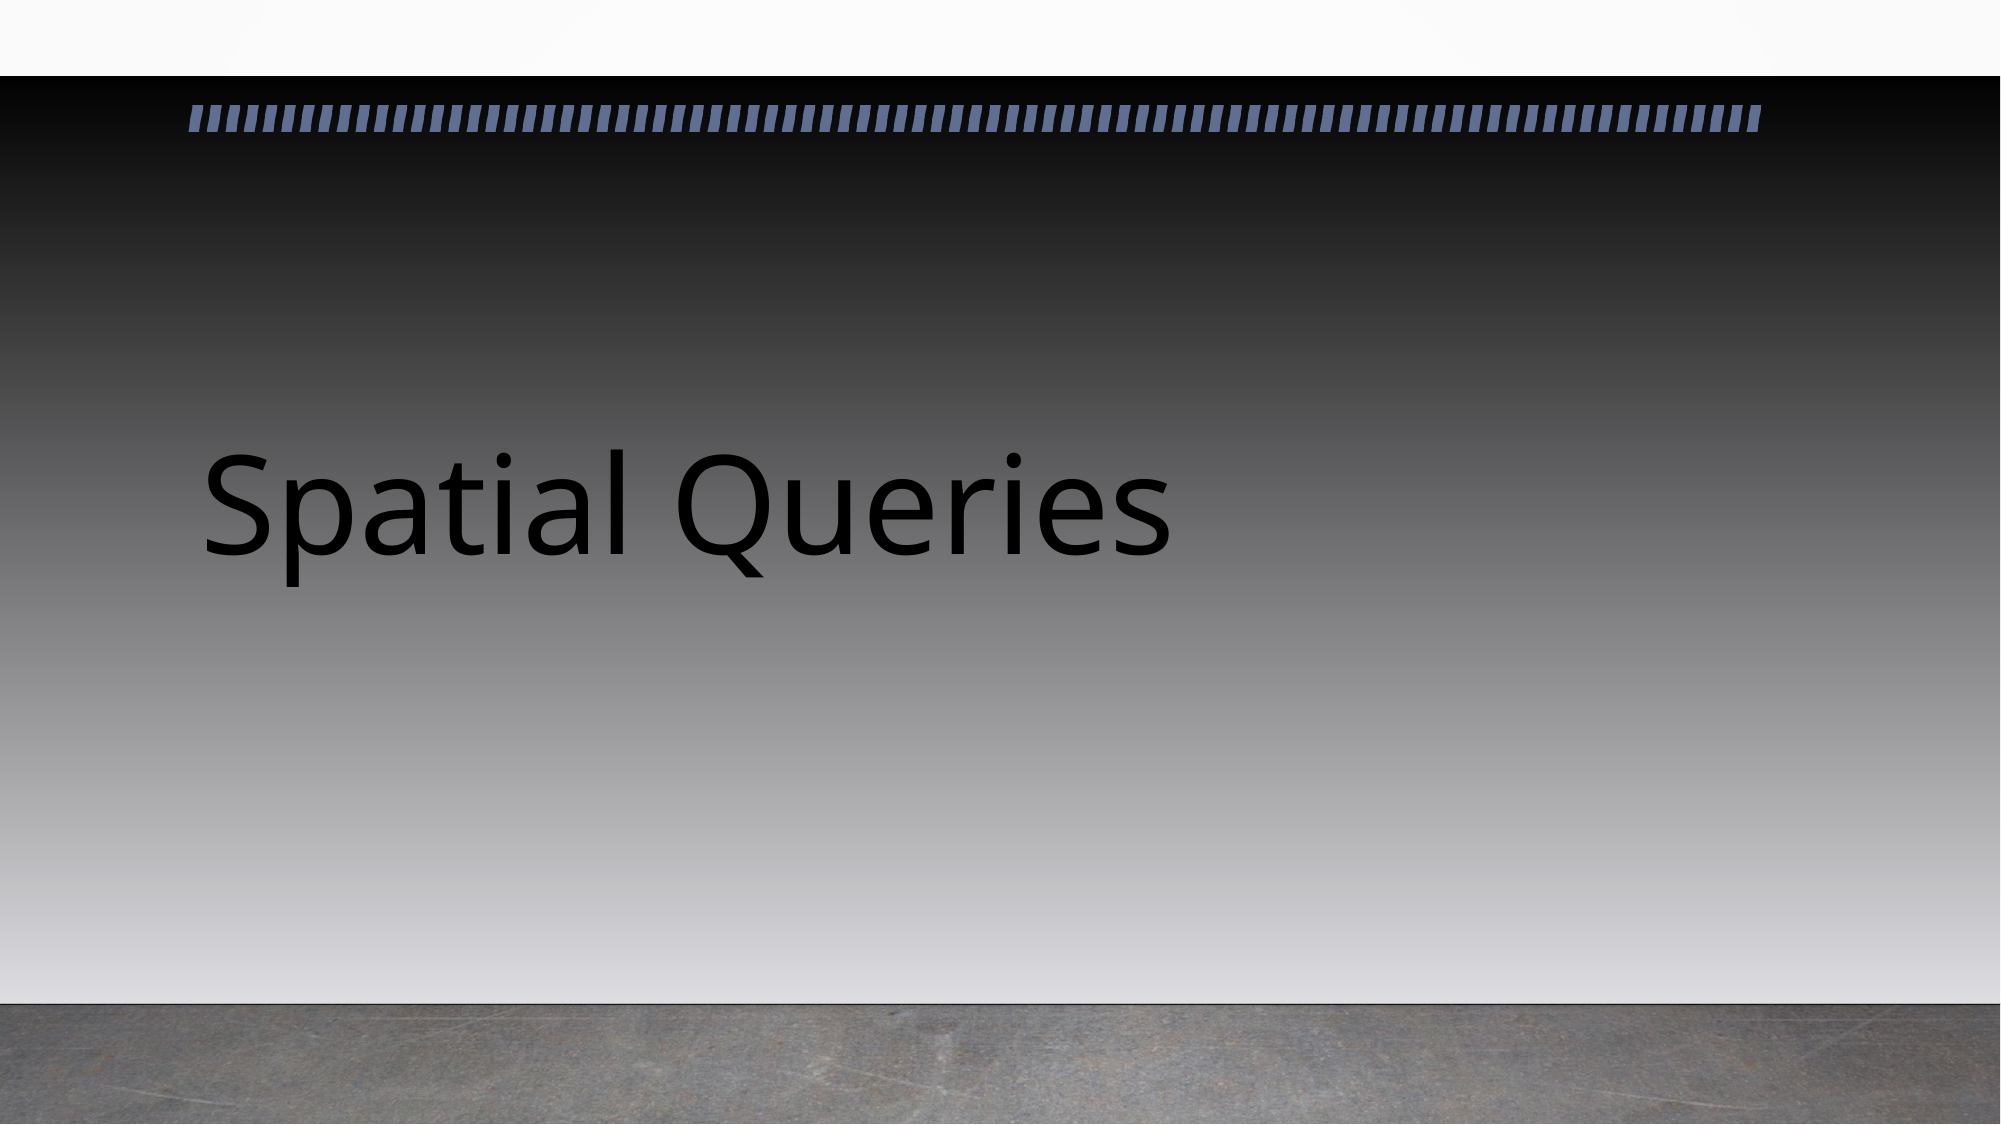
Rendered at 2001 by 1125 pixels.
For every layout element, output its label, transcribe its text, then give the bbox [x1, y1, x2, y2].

title Spatial Queries [185, 155, 1602, 585]
